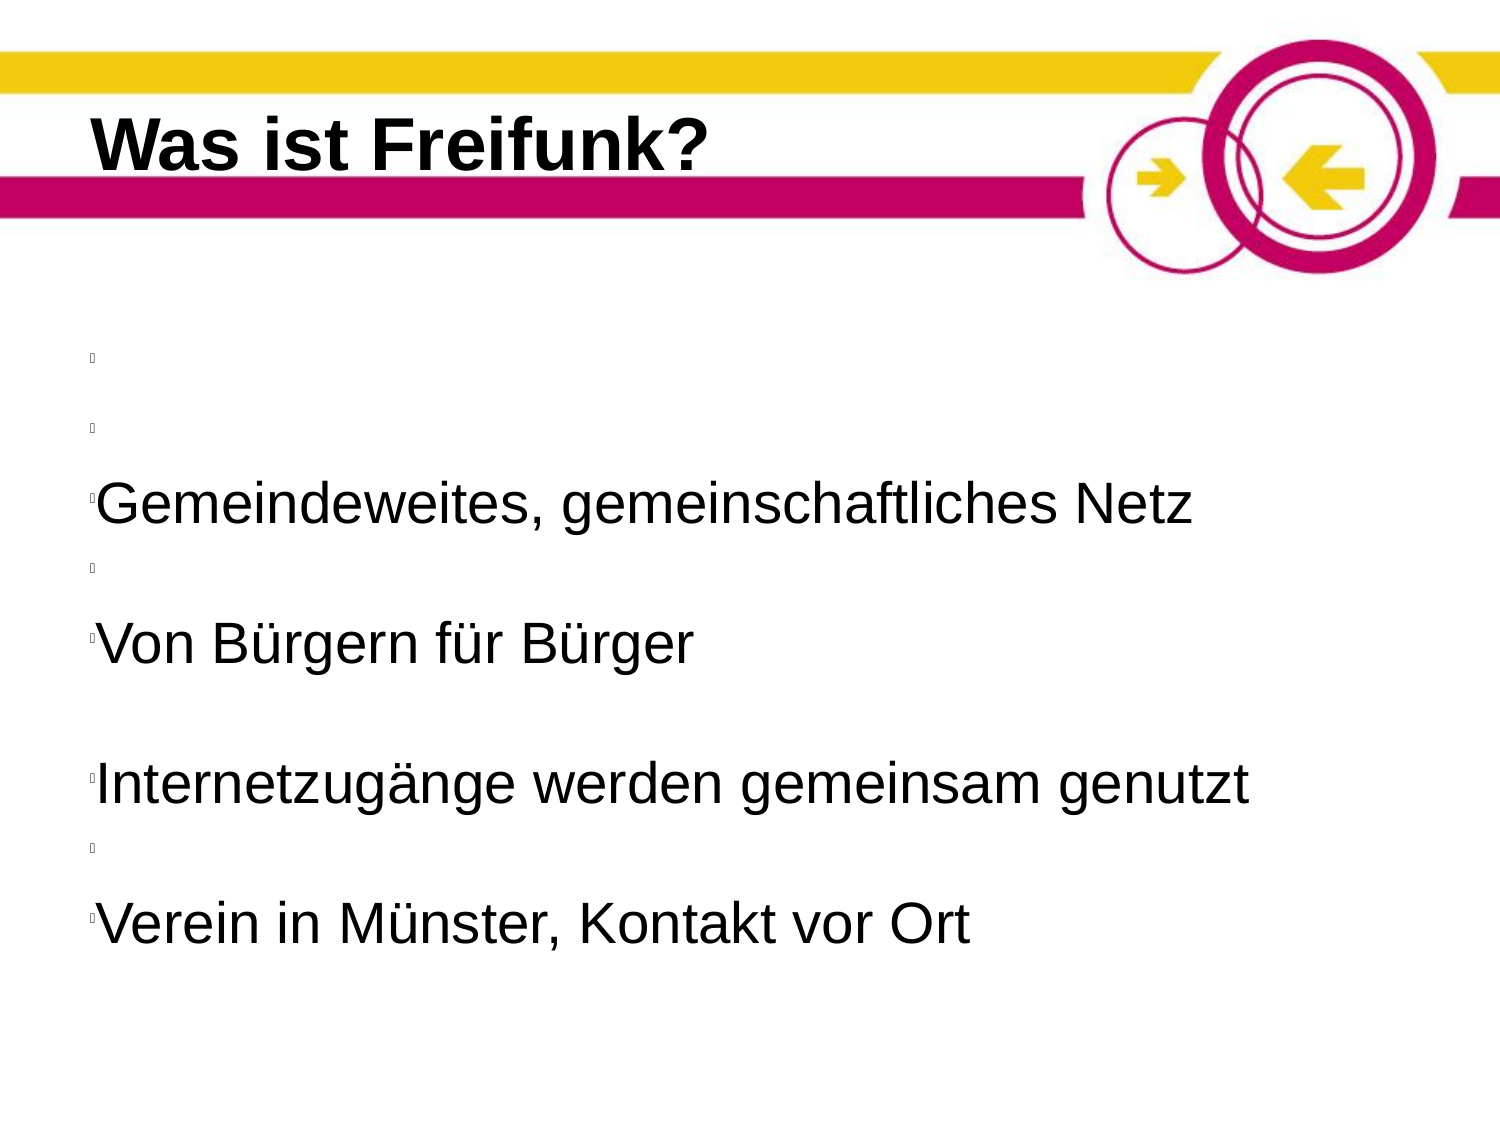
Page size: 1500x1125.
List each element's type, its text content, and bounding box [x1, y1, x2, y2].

text_box Gemeindeweites, gemeinschaftliches Netz Von Bürgern für Bürger Internetzugänge werden gemeinsam genutzt Verein in Münster, Kontakt vor Ort [75, 310, 1425, 1125]
text_box Was ist Freifunk? [75, 12, 1425, 200]
